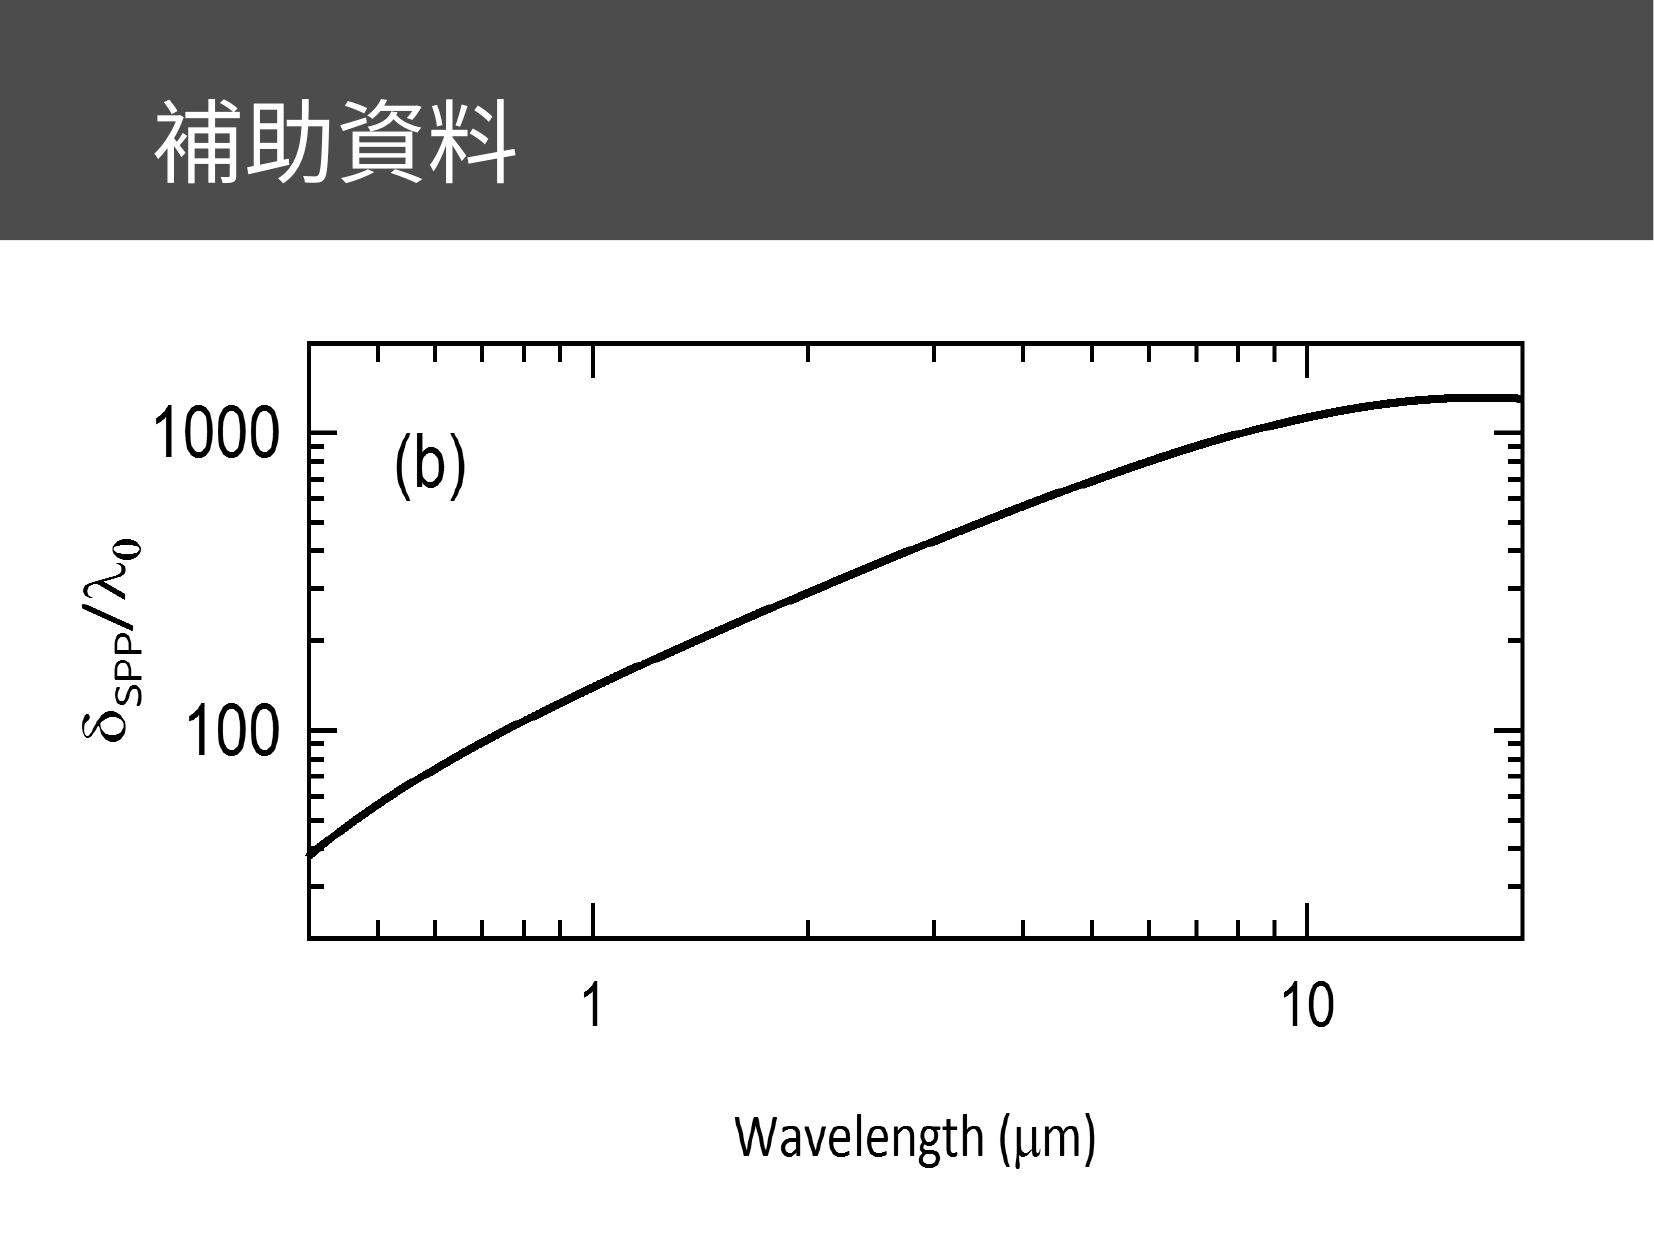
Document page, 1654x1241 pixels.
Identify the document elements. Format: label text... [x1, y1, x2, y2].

title 補助資料 [152, 32, 1641, 241]
picture [60, 314, 1561, 1186]
text_box [0, 0, 1654, 241]
